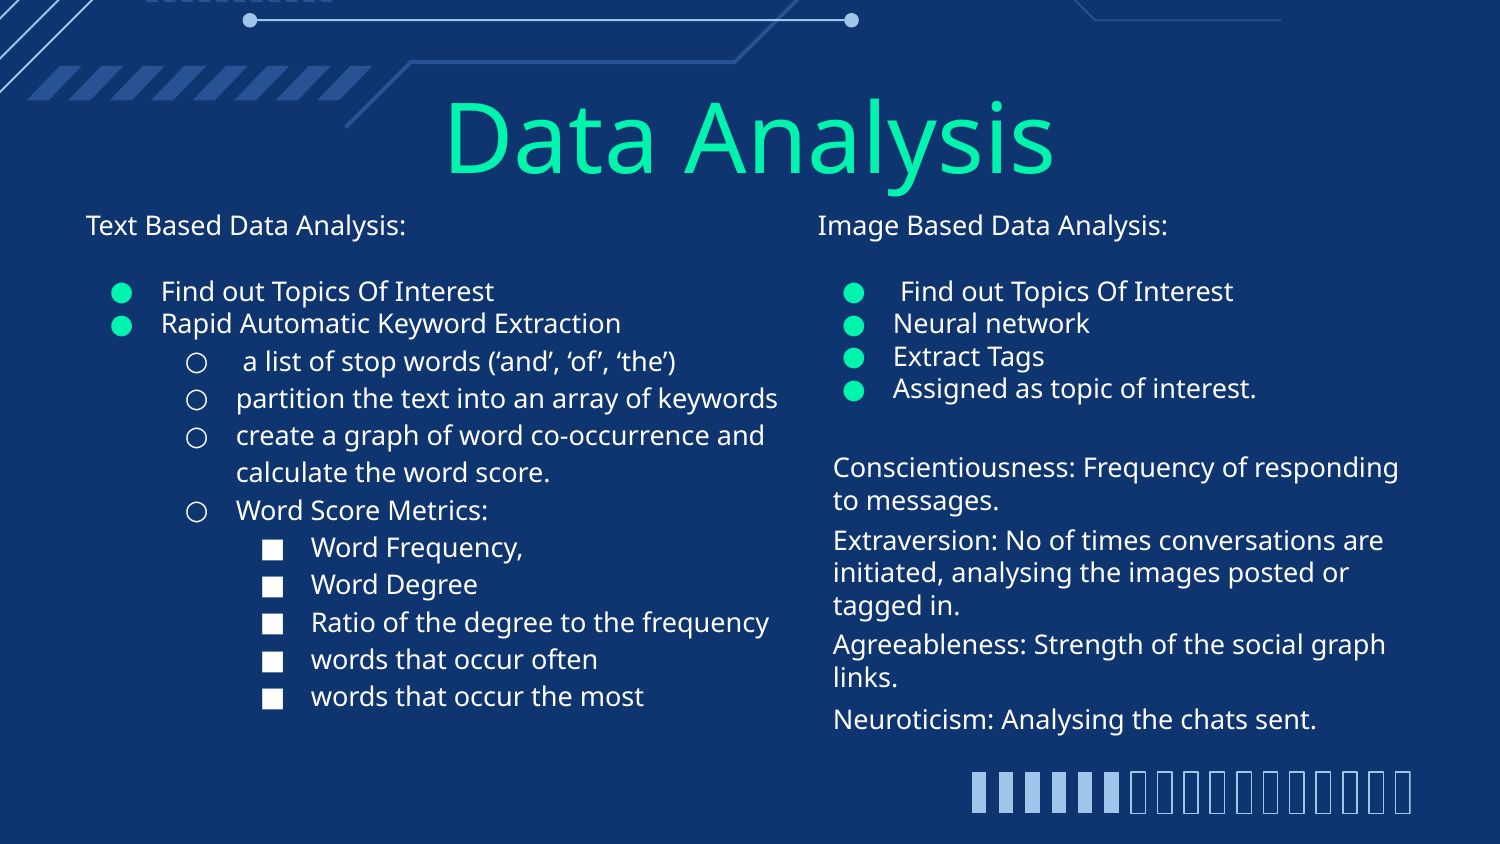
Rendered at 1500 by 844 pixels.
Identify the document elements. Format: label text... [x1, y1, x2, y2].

list Text Based Data Analysis: Find out Topics Of Interest Rapid Automatic Keyword Extraction a list of stop words (‘and’, ‘of’, ‘the’) partition the text into an array of keywords create a graph of word co-occurrence and calculate the word score. Word Score Metrics: Word Frequency, Word Degree Ratio of the degree to the frequency words that occur often words that occur the most [85, 208, 783, 758]
text_box Conscientiousness: Frequency of responding to messages. Extraversion: No of times conversations are initiated, analysing the images posted or tagged in. Agreeableness: Strength of the social graph links. Neuroticism: Analysing the chats sent. [817, 435, 1443, 751]
title Data Analysis [118, 75, 1382, 156]
list Image Based Data Analysis: Find out Topics Of Interest Neural network Extract Tags Assigned as topic of interest. [817, 208, 1443, 435]
